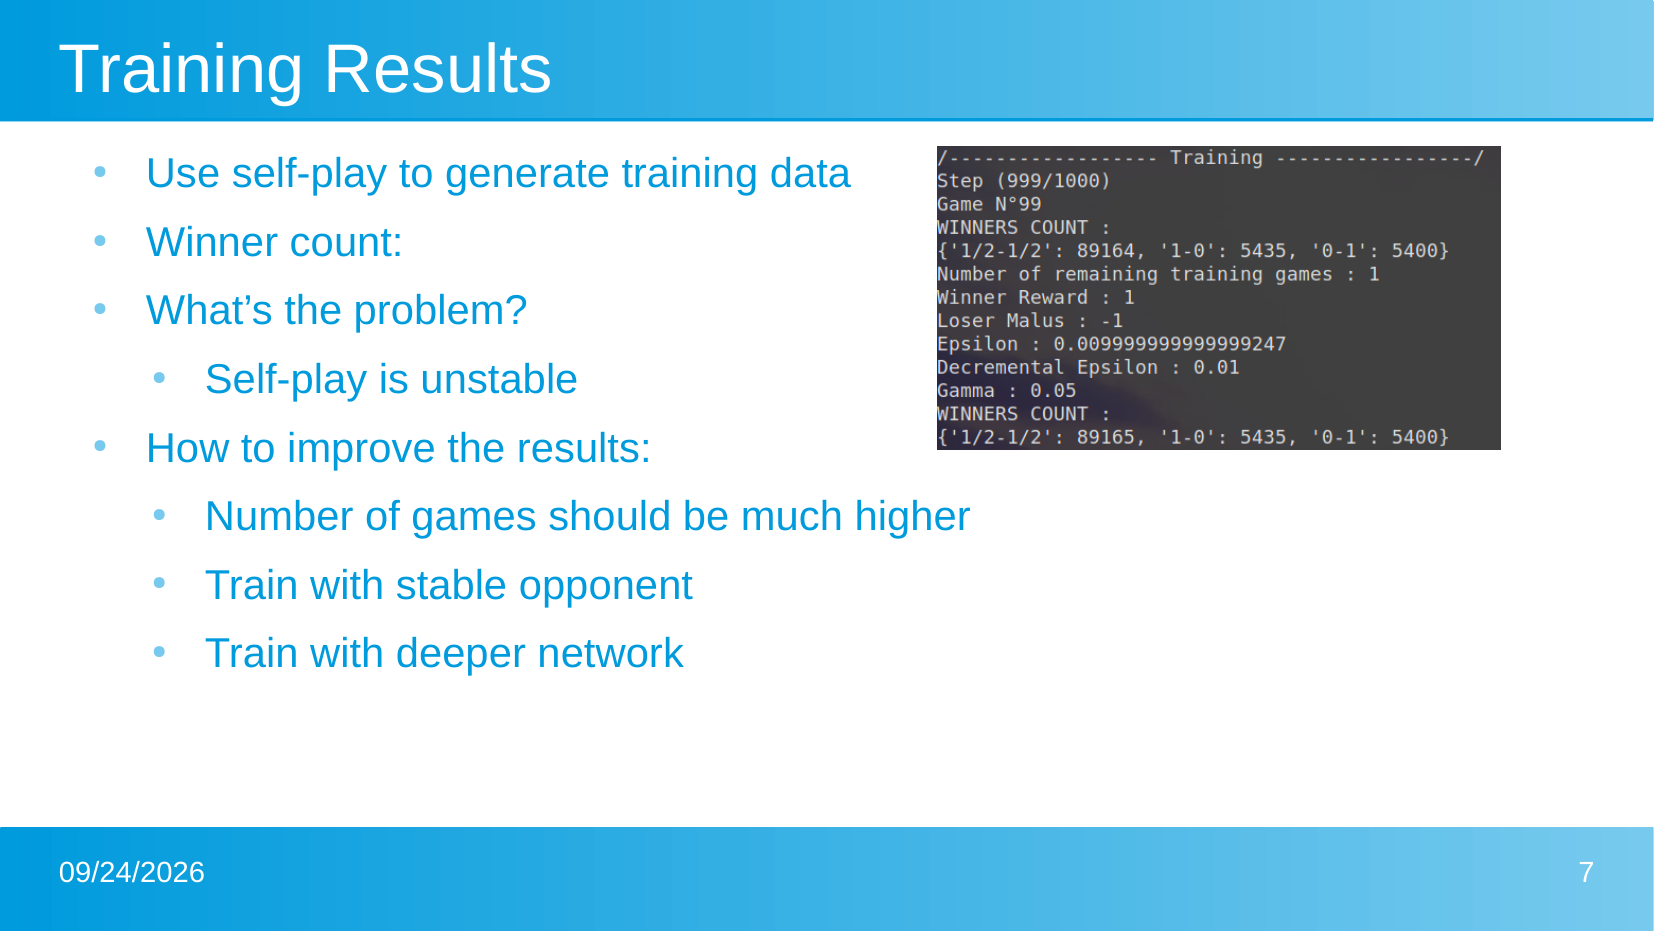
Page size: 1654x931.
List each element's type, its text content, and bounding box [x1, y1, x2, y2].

title Training Results [59, 29, 1595, 108]
picture [937, 146, 1501, 451]
list Use self-play to generate training data Winner count: What’s the problem? Self-play is unstable How to improve the results: Number of games should be much higher Train with stable opponent Train with deeper network [75, 150, 1611, 741]
